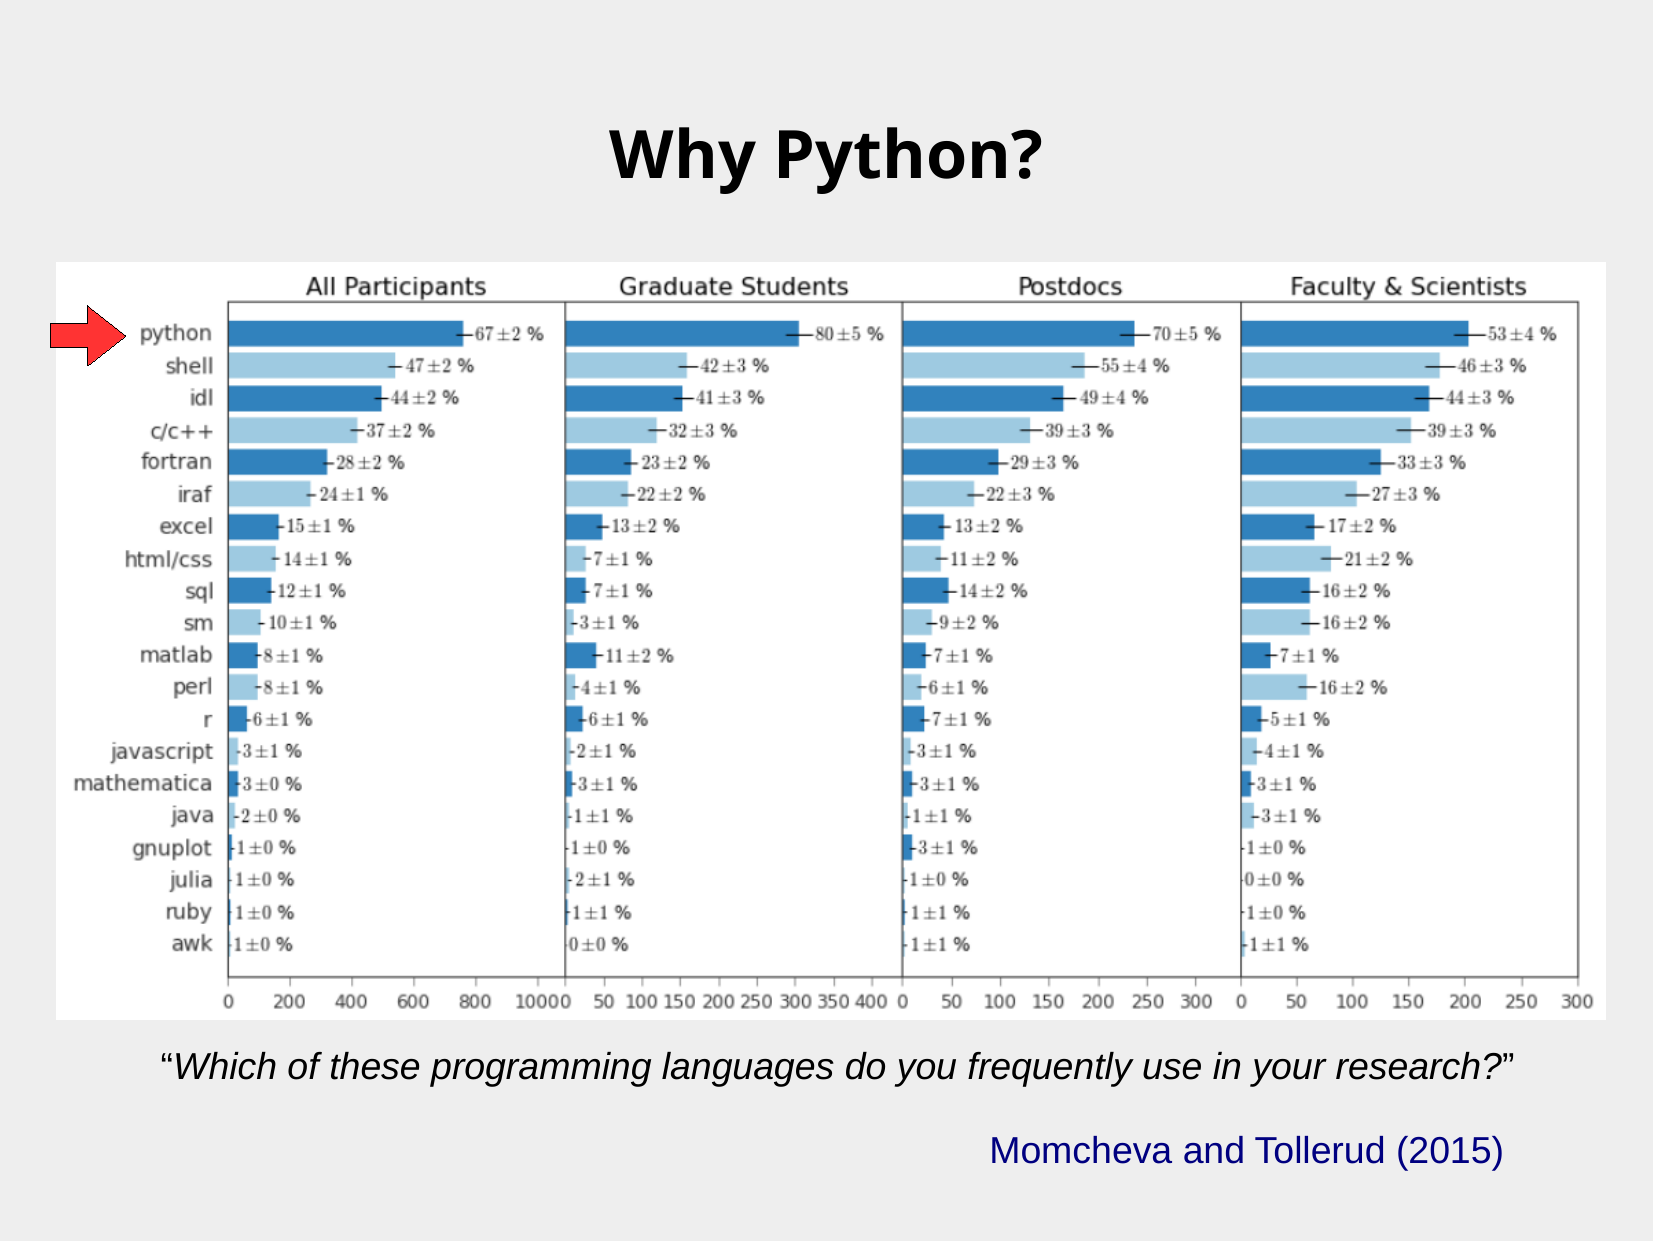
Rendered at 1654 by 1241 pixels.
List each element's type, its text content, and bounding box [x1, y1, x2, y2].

picture [56, 262, 1606, 1021]
text_box “Which of these programming languages do you frequently use in your research?” Momcheva and Tollerud (2015) [145, 1038, 1530, 1179]
text_box [50, 305, 126, 366]
title Why Python? [82, 49, 1571, 257]
